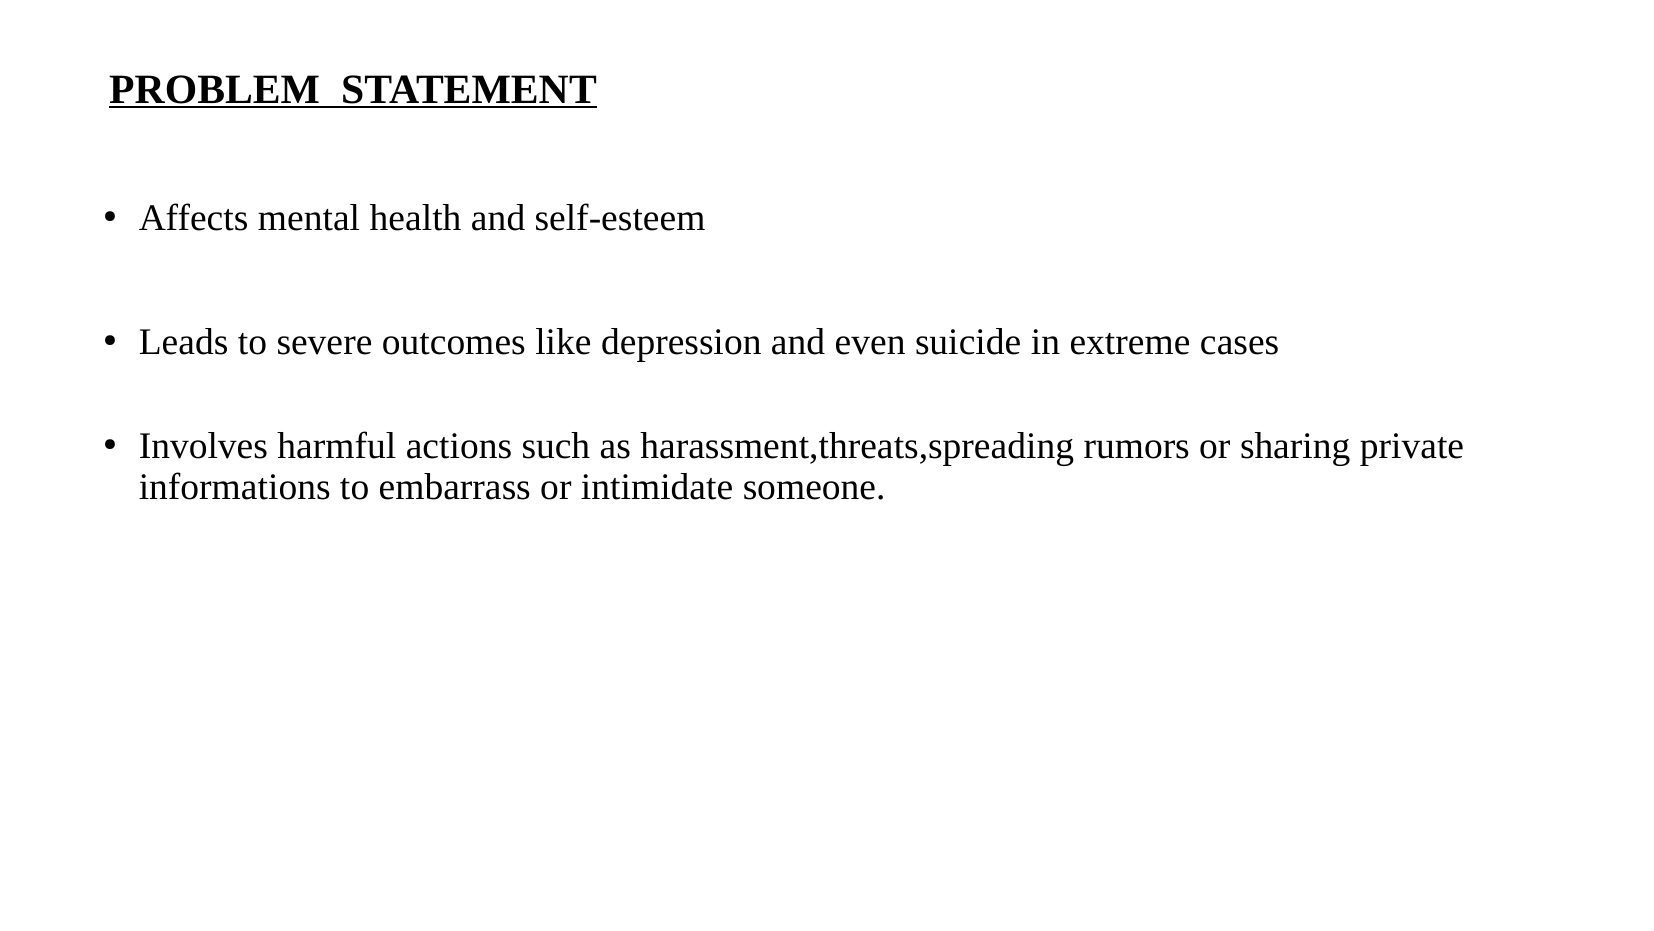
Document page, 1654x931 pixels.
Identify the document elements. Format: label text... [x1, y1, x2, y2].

text_box PROBLEM STATEMENT [94, 59, 636, 133]
text_box Affects mental health and self-esteem Leads to severe outcomes like depression and even suicide in extreme cases Involves harmful actions such as harassment,threats,spreading rumors or sharing private informations to embarrass or intimidate someone. [88, 147, 1565, 857]
